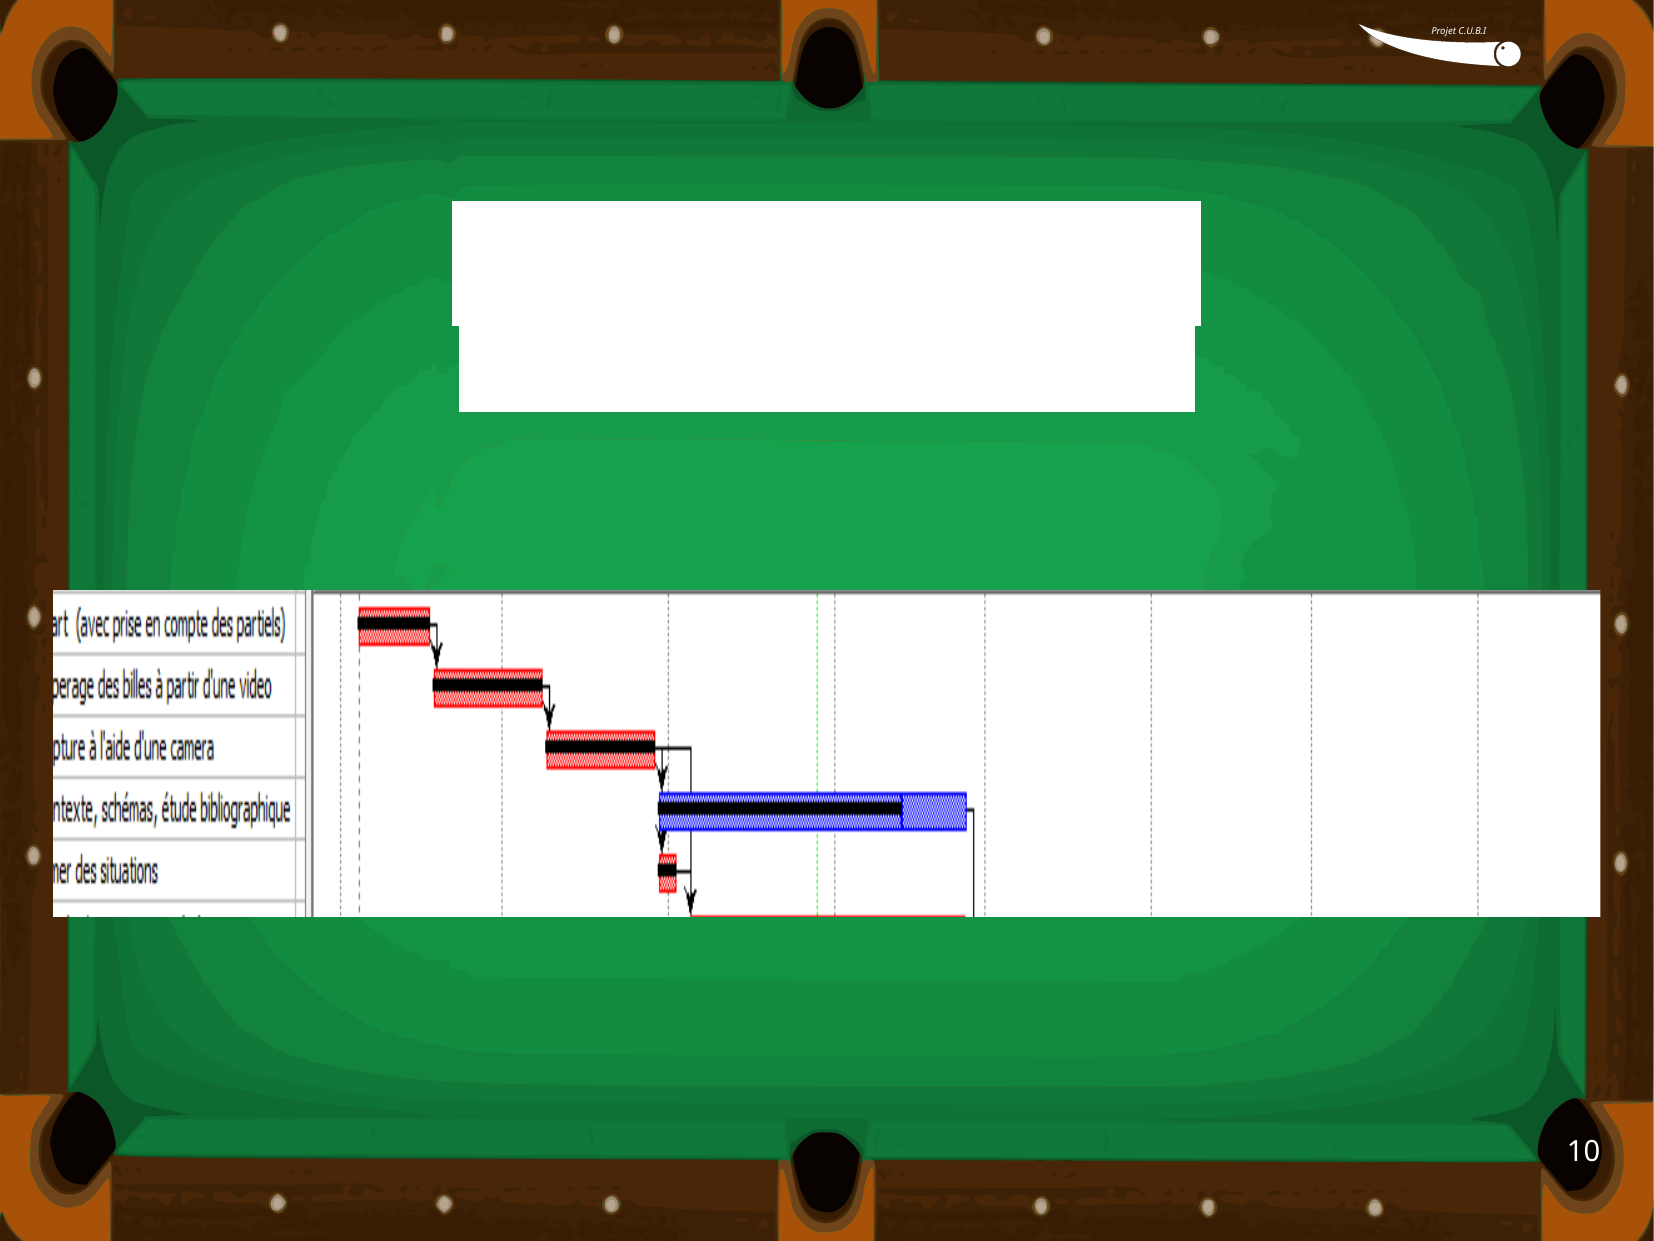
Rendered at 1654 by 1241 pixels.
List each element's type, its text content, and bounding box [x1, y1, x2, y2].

title Gestion du projet Planification du projet (1) [106, 202, 1548, 411]
picture [0, 0, 1654, 1241]
